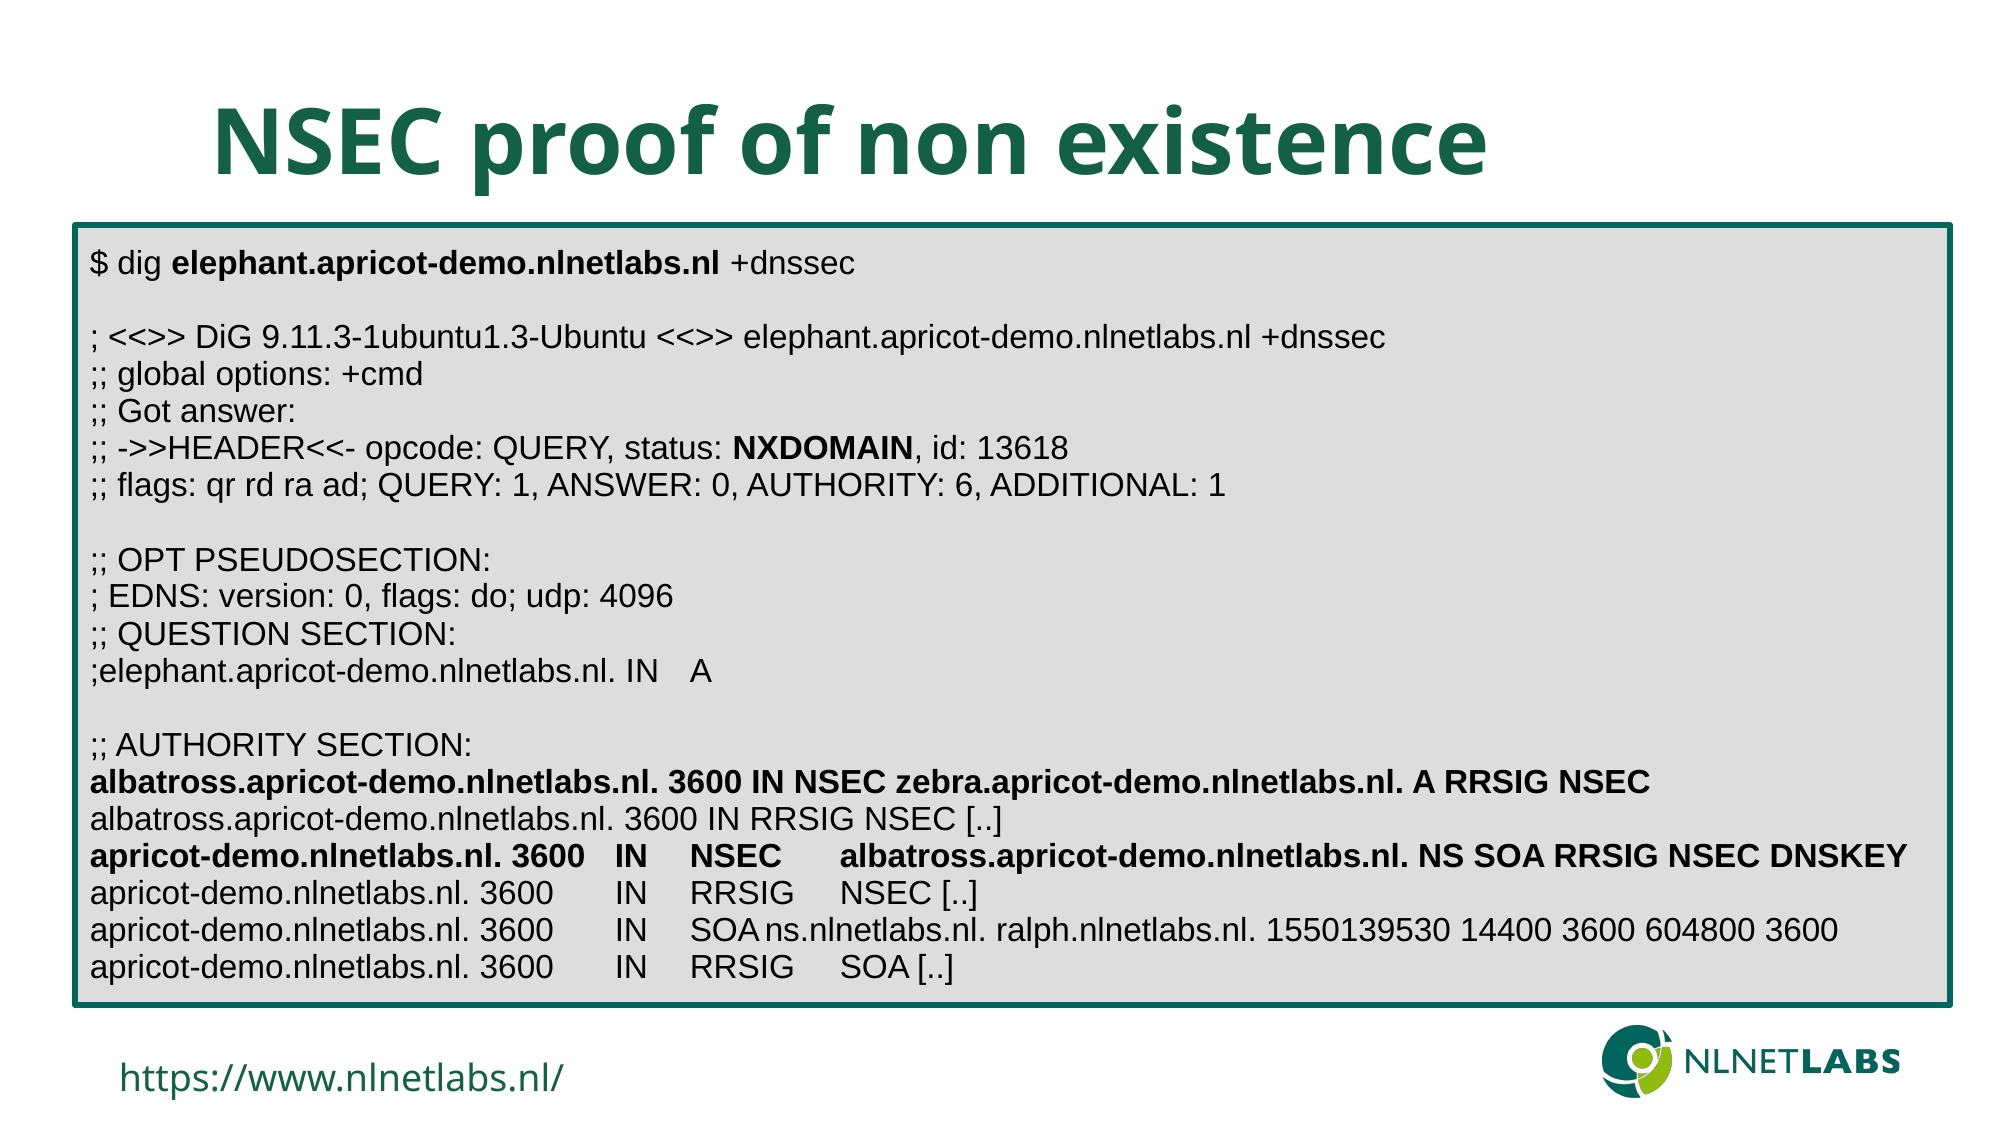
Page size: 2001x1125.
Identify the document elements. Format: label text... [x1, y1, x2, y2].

text_box $ dig elephant.apricot-demo.nlnetlabs.nl +dnssec ; <<>> DiG 9.11.3-1ubuntu1.3-Ubuntu <<>> elephant.apricot-demo.nlnetlabs.nl +dnssec ;; global options: +cmd ;; Got answer: ;; ->>HEADER<<- opcode: QUERY, status: NXDOMAIN, id: 13618 ;; flags: qr rd ra ad; QUERY: 1, ANSWER: 0, AUTHORITY: 6, ADDITIONAL: 1 ;; OPT PSEUDOSECTION: ; EDNS: version: 0, flags: do; udp: 4096 ;; QUESTION SECTION: ;elephant.apricot-demo.nlnetlabs.nl. IN A ;; AUTHORITY SECTION: albatross.apricot-demo.nlnetlabs.nl. 3600 IN NSEC zebra.apricot-demo.nlnetlabs.nl. A RRSIG NSEC albatross.apricot-demo.nlnetlabs.nl. 3600 IN RRSIG NSEC [..] apricot-demo.nlnetlabs.nl. 3600 IN NSEC albatross.apricot-demo.nlnetlabs.nl. NS SOA RRSIG NSEC DNSKEY apricot-demo.nlnetlabs.nl. 3600 IN RRSIG NSEC [..] apricot-demo.nlnetlabs.nl. 3600 IN SOA ns.nlnetlabs.nl. ralph.nlnetlabs.nl. 1550139530 14400 3600 604800 3600 apricot-demo.nlnetlabs.nl. 3600 IN RRSIG SOA [..] [75, 224, 1951, 1006]
title NSEC proof of non existence [210, 44, 1900, 224]
picture [1602, 1025, 1900, 1098]
